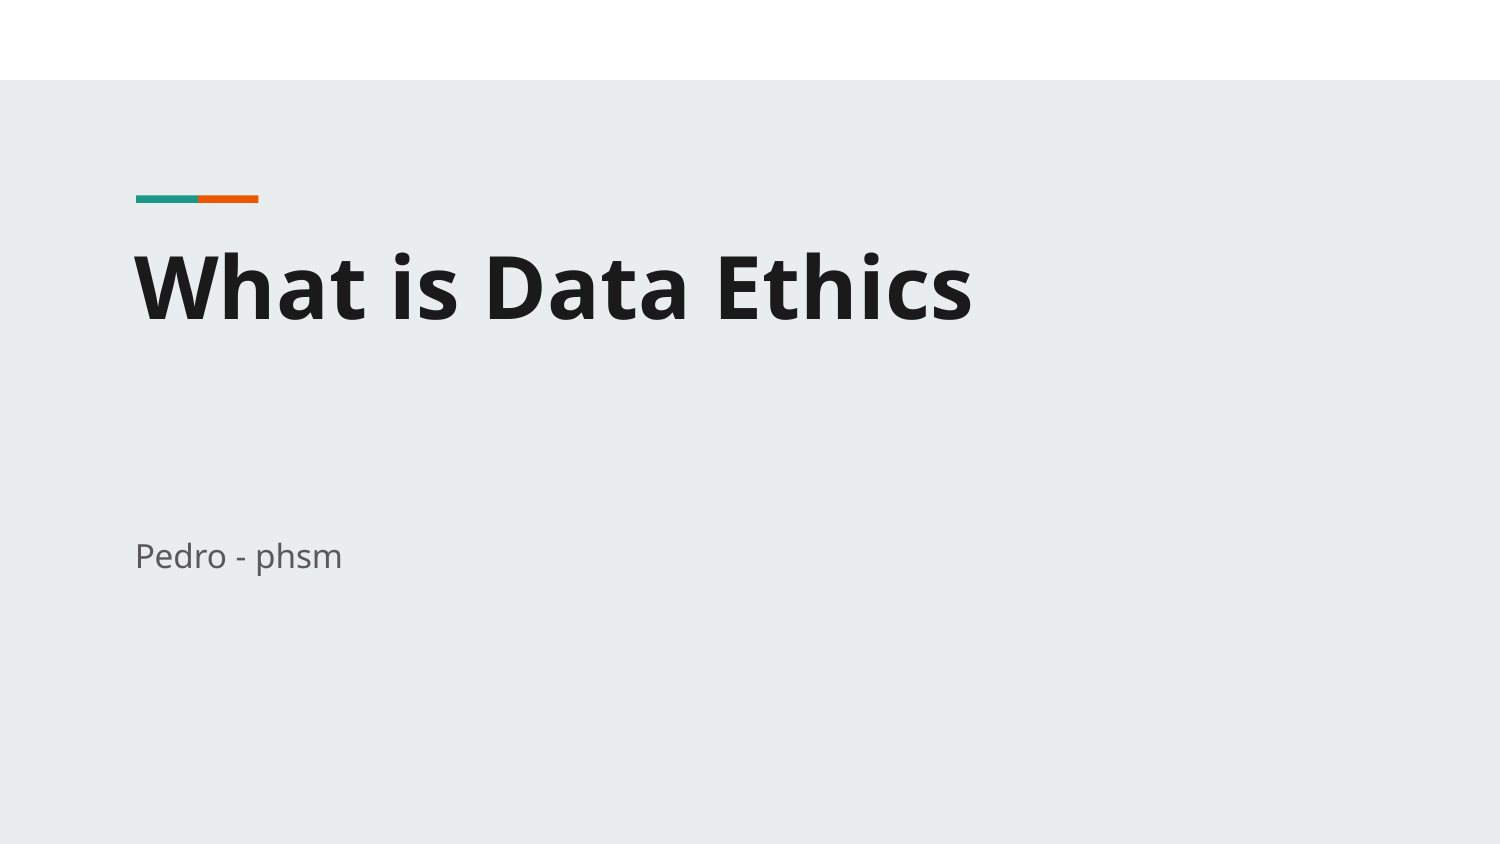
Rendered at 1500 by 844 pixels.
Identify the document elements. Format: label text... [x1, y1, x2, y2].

subtitle Pedro - phsm [119, 520, 1381, 610]
title What is Data Ethics [119, 216, 1381, 490]
